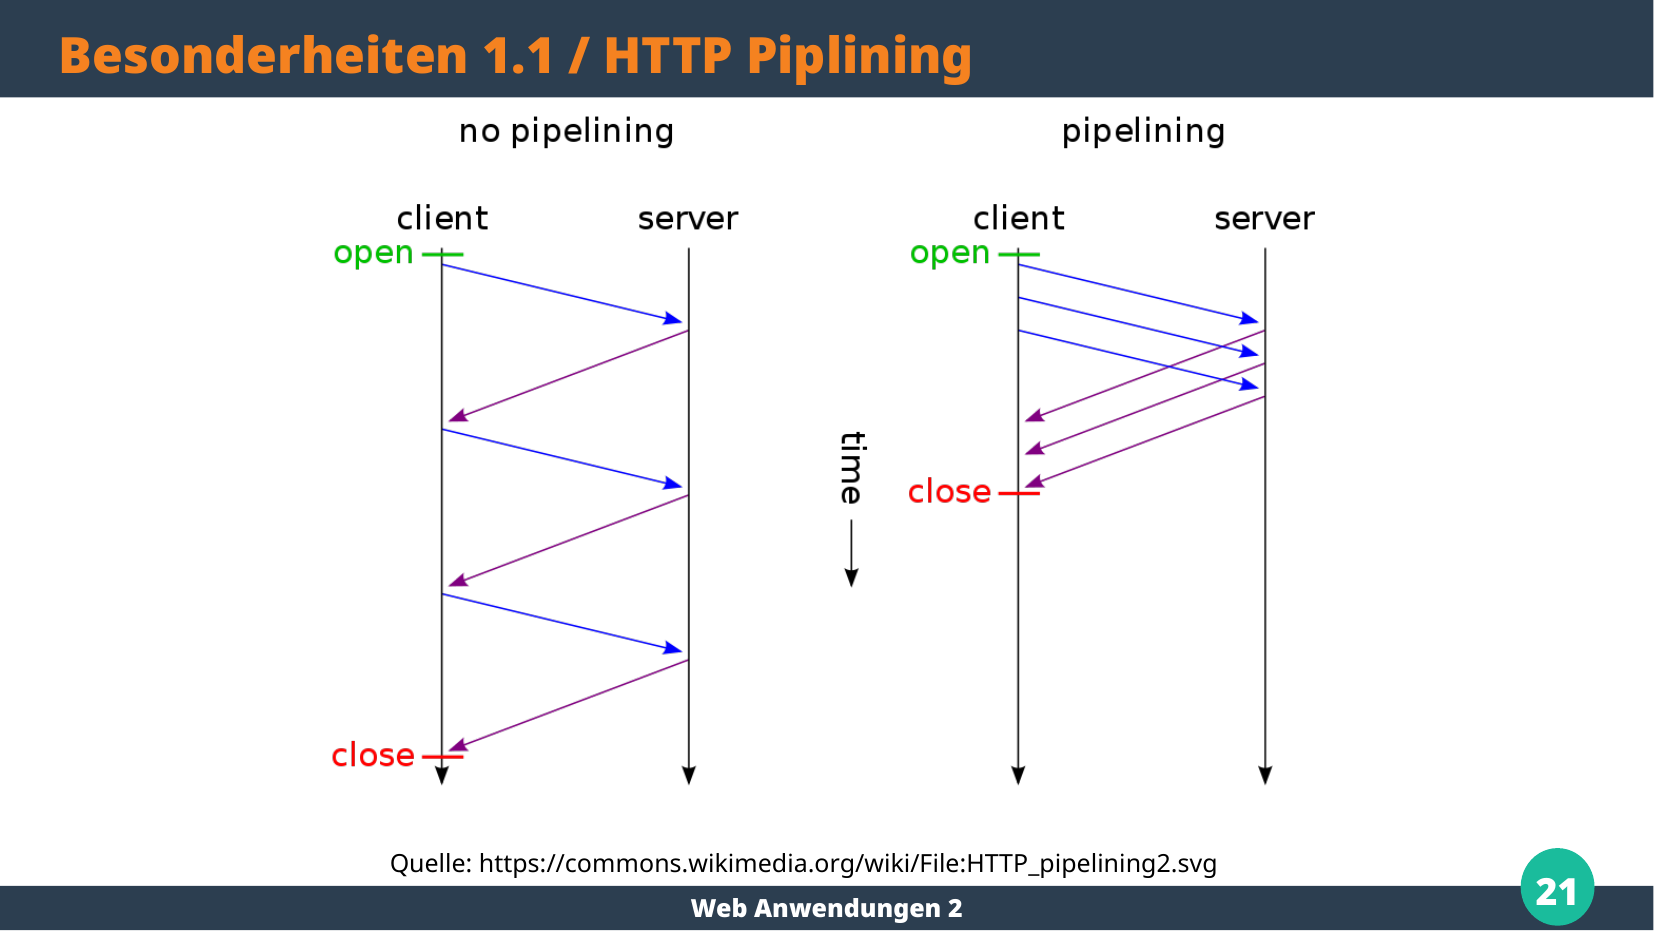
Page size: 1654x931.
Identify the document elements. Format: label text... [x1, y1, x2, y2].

text_box Quelle: https://commons.wikimedia.org/wiki/File:HTTP_pipelining2.svg [374, 838, 1279, 883]
picture [300, 86, 1354, 819]
title Besonderheiten 1.1 / HTTP Piplining [59, 8, 1595, 89]
